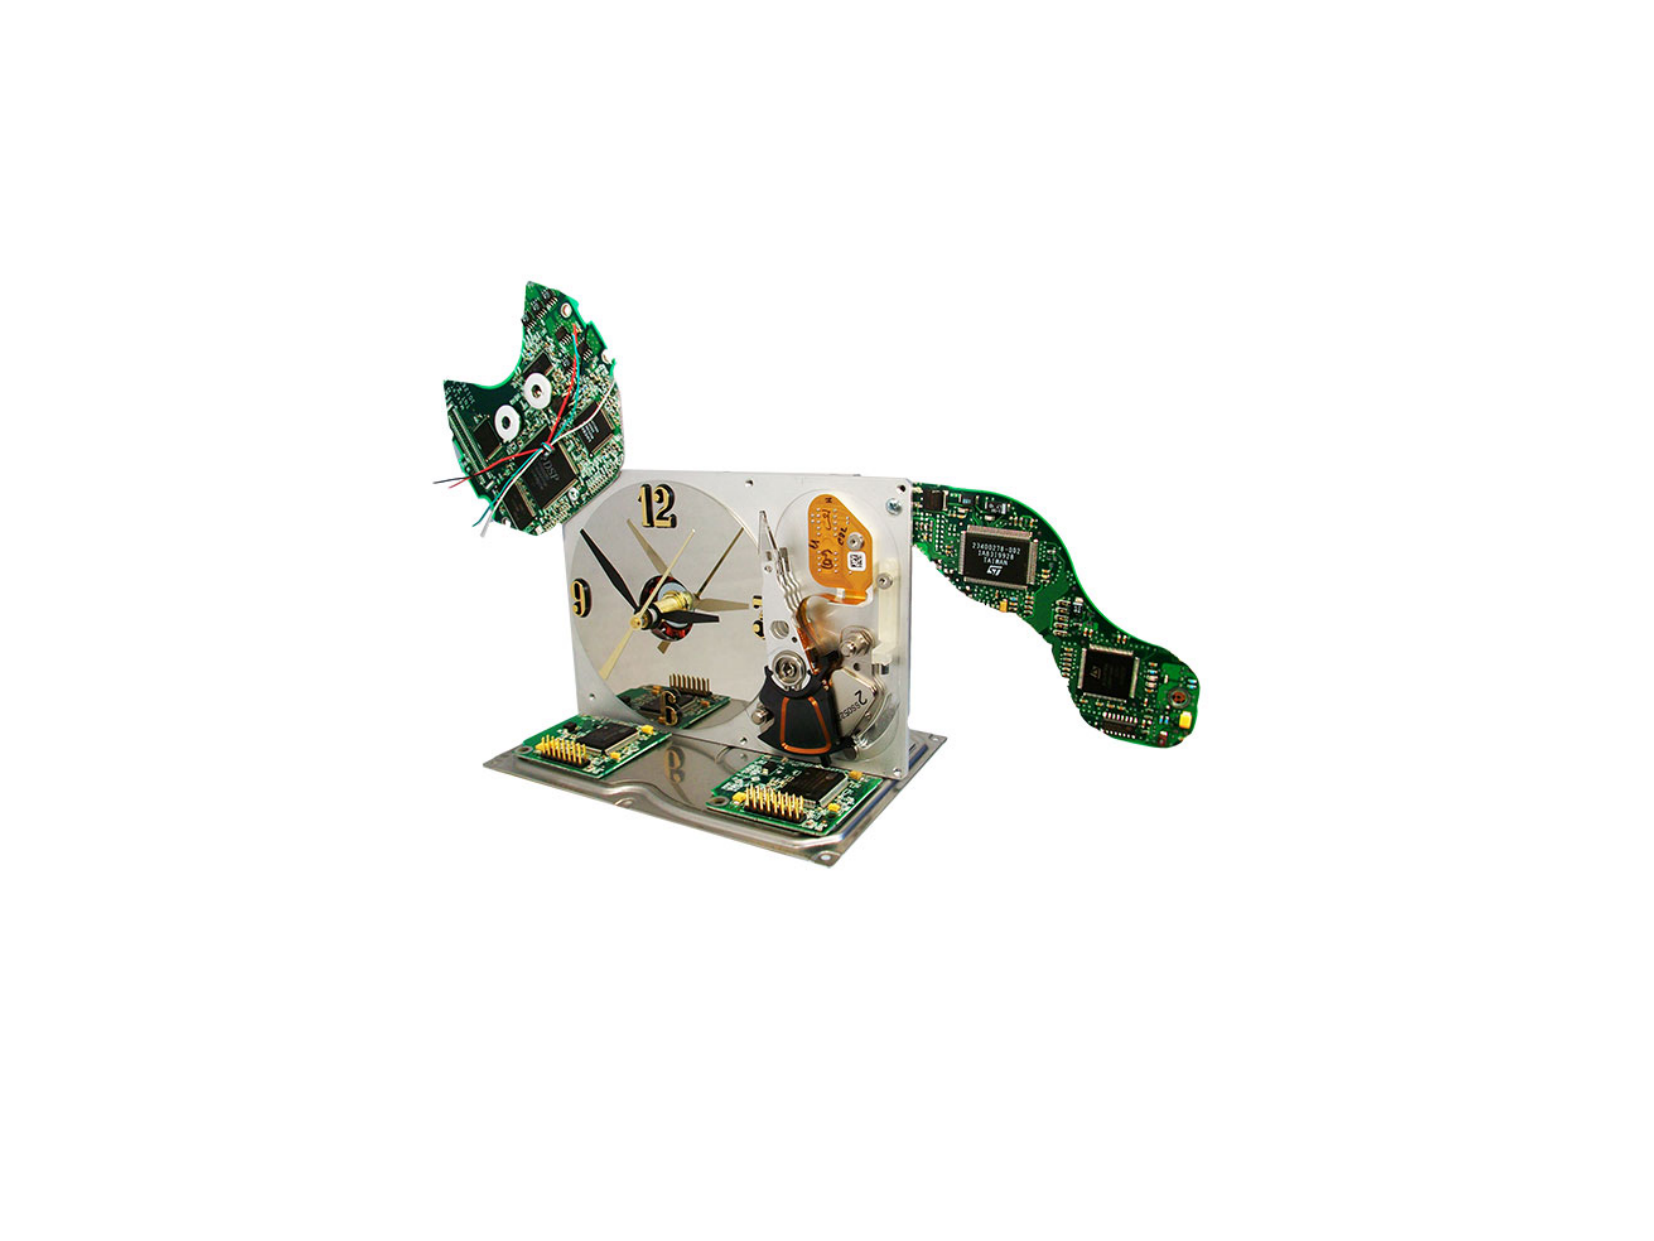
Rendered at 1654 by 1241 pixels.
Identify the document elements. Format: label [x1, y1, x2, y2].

picture [411, 194, 1231, 1014]
